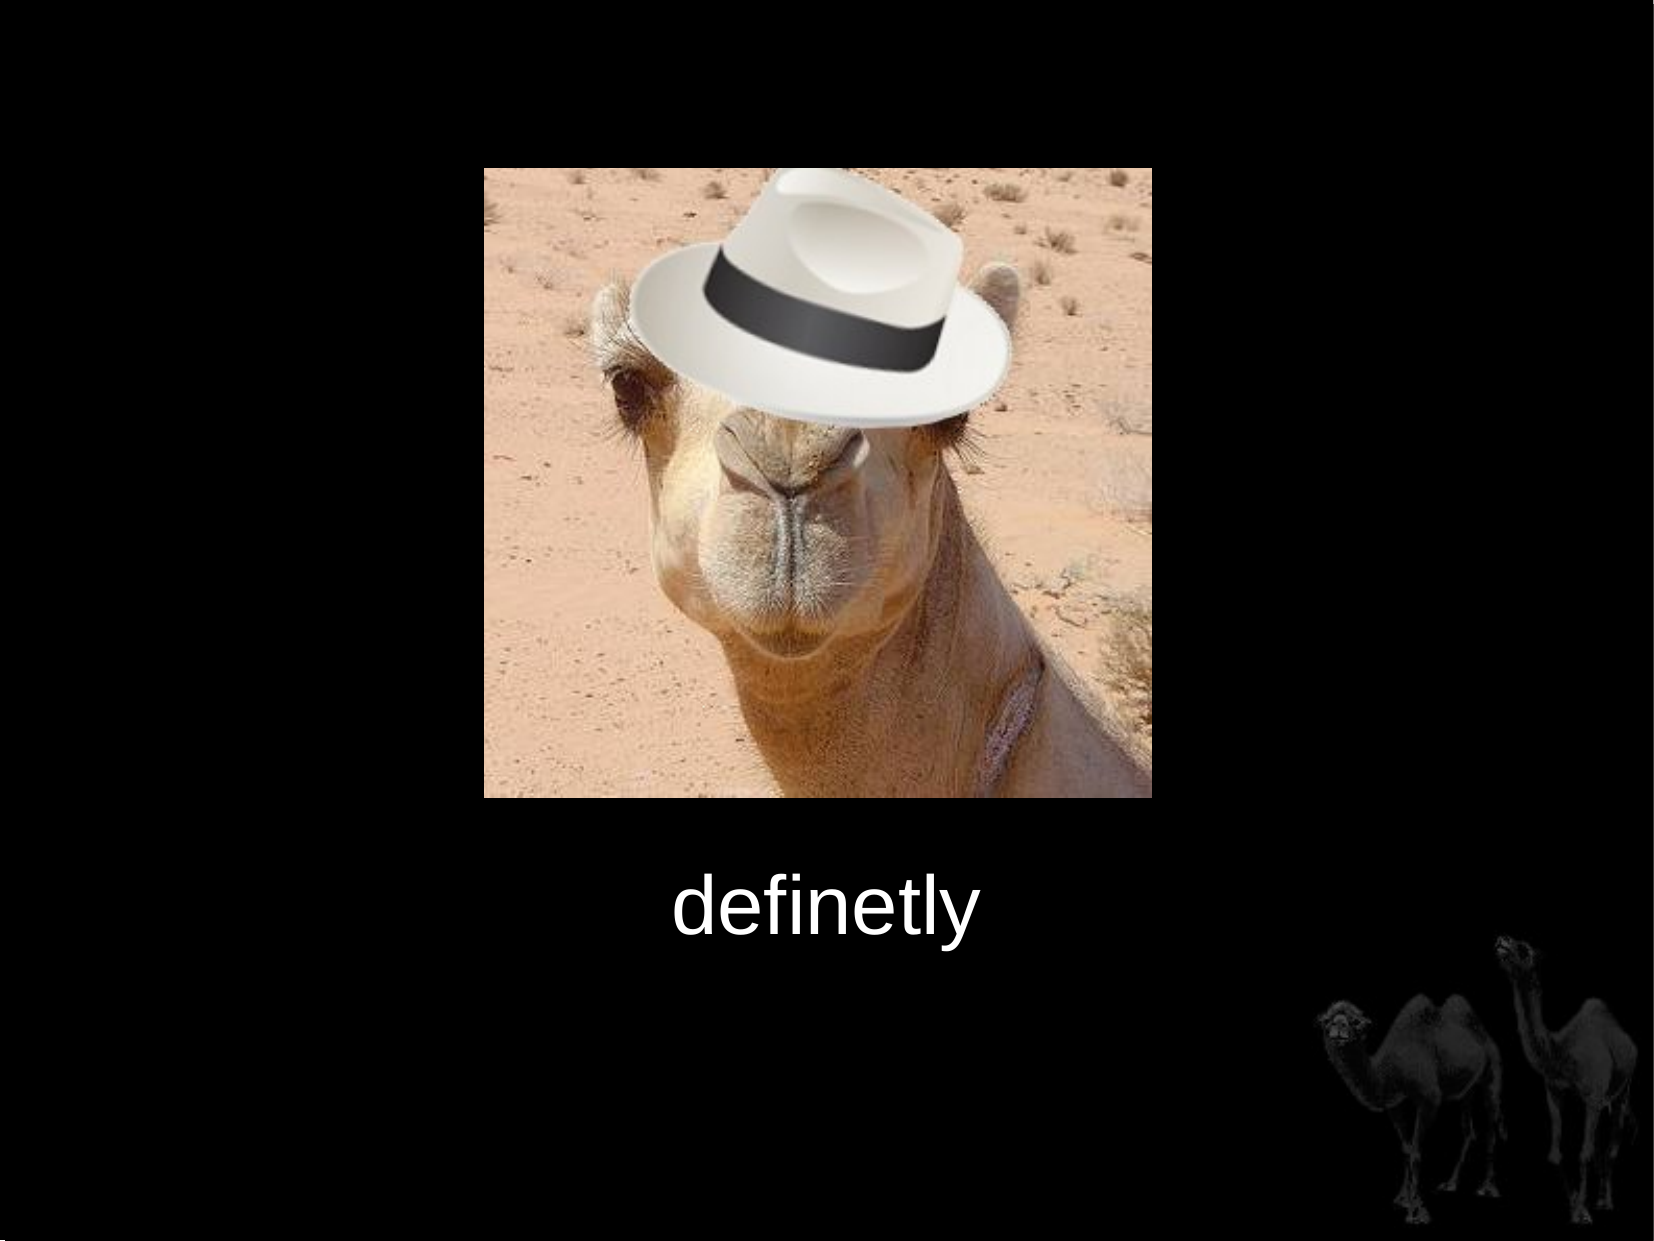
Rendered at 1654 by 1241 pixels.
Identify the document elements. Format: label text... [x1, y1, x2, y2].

picture [5, 4, 1654, 1241]
subtitle definetly [82, 59, 1571, 1102]
